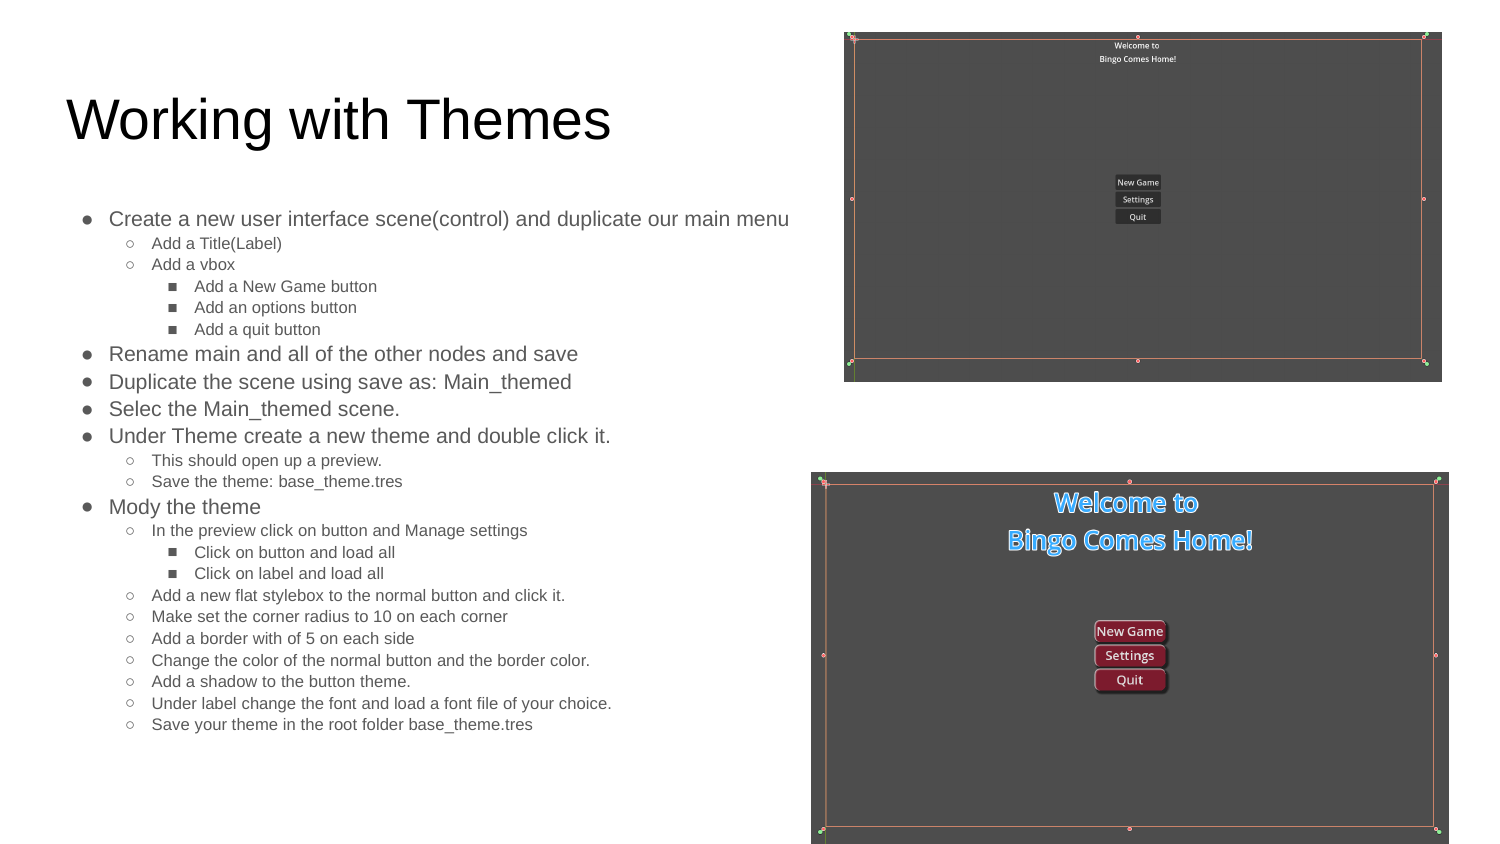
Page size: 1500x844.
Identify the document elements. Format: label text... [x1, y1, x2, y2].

title Working with Themes [51, 72, 844, 167]
picture [811, 472, 1449, 844]
list Create a new user interface scene(control) and duplicate our main menu Add a Title(Label) Add a vbox Add a New Game button Add an options button Add a quit button Rename main and all of the other nodes and save Duplicate the scene using save as: Main_themed Selec the Main_themed scene. Under Theme create a new theme and double click it. This should open up a preview. Save the theme: base_theme.tres Mody the theme In the preview click on button and Manage settings Click on button and load all Click on label and load all Add a new flat stylebox to the normal button and click it. Make set the corner radius to 10 on each corner Add a border with of 5 on each side Change the color of the normal button and the border color. Add a shadow to the button theme. Under label change the font and load a font file of your choice. Save your theme in the root folder base_theme.tres [51, 189, 1449, 750]
picture [844, 32, 1442, 382]
title Working with Themes [1442, 72, 1449, 167]
